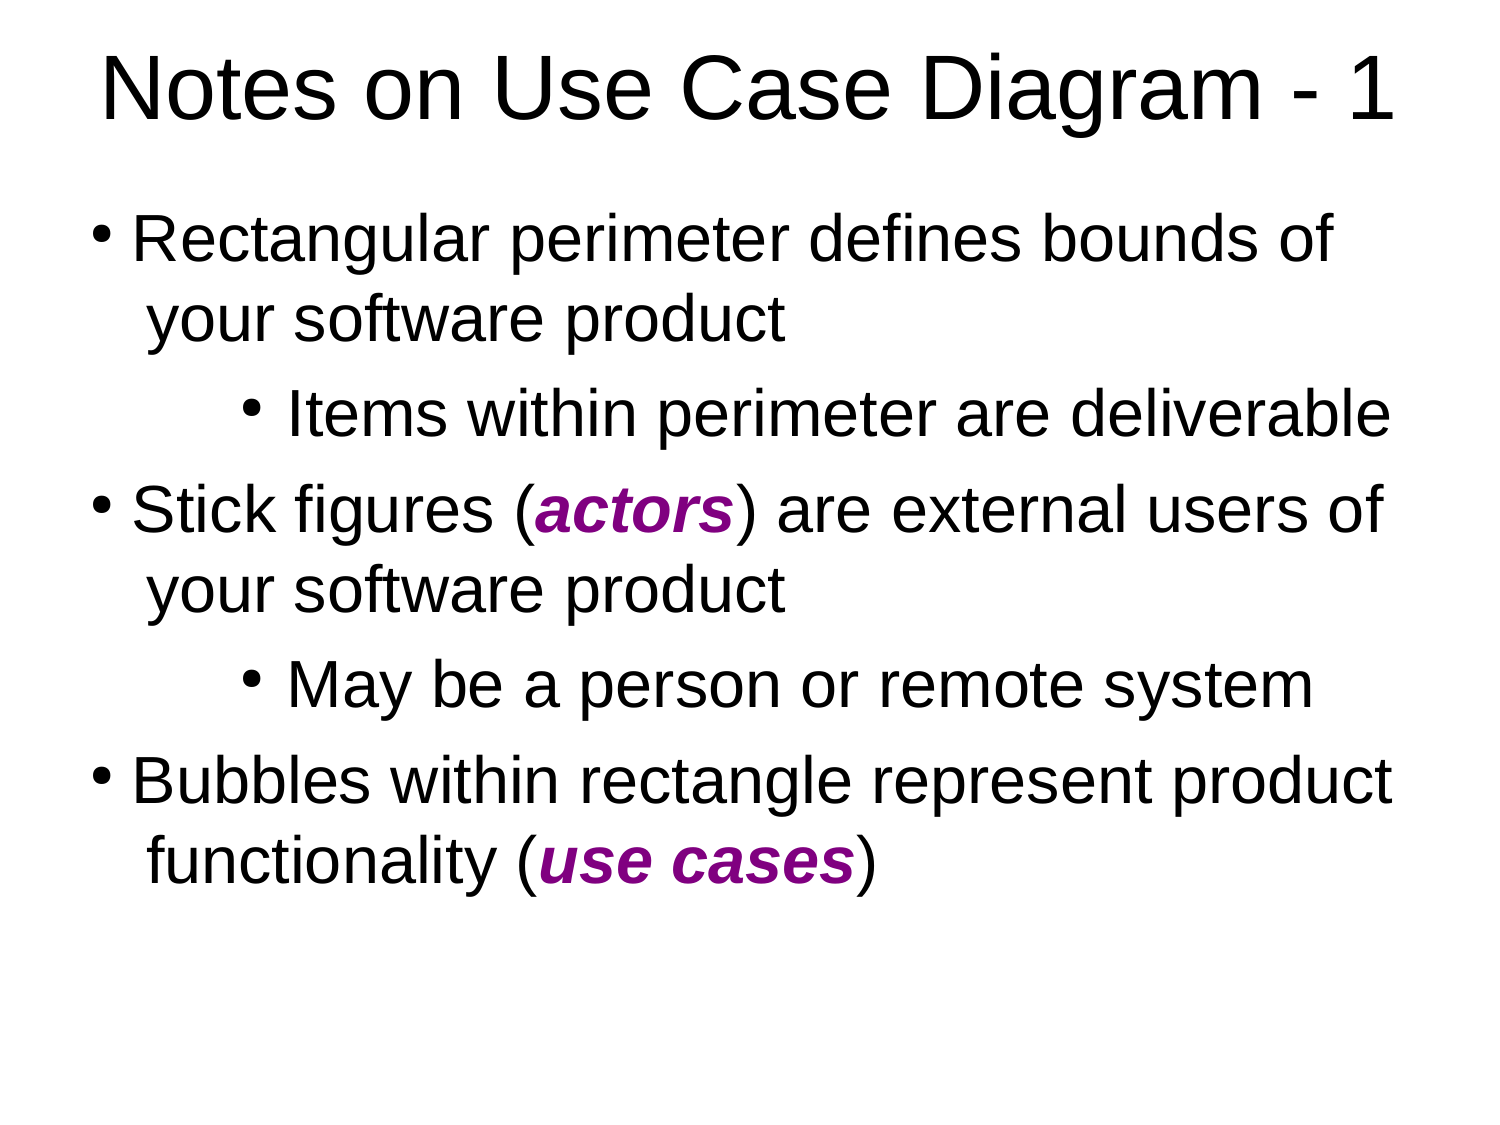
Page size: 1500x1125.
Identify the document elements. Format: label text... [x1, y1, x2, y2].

list Rectangular perimeter defines bounds of your software product Items within perimeter are deliverable Stick figures (actors) are external users of your software product May be a person or remote system Bubbles within rectangle represent product functionality (use cases) [75, 187, 1424, 1051]
title Notes on Use Case Diagram - 1 [75, 15, 1424, 150]
